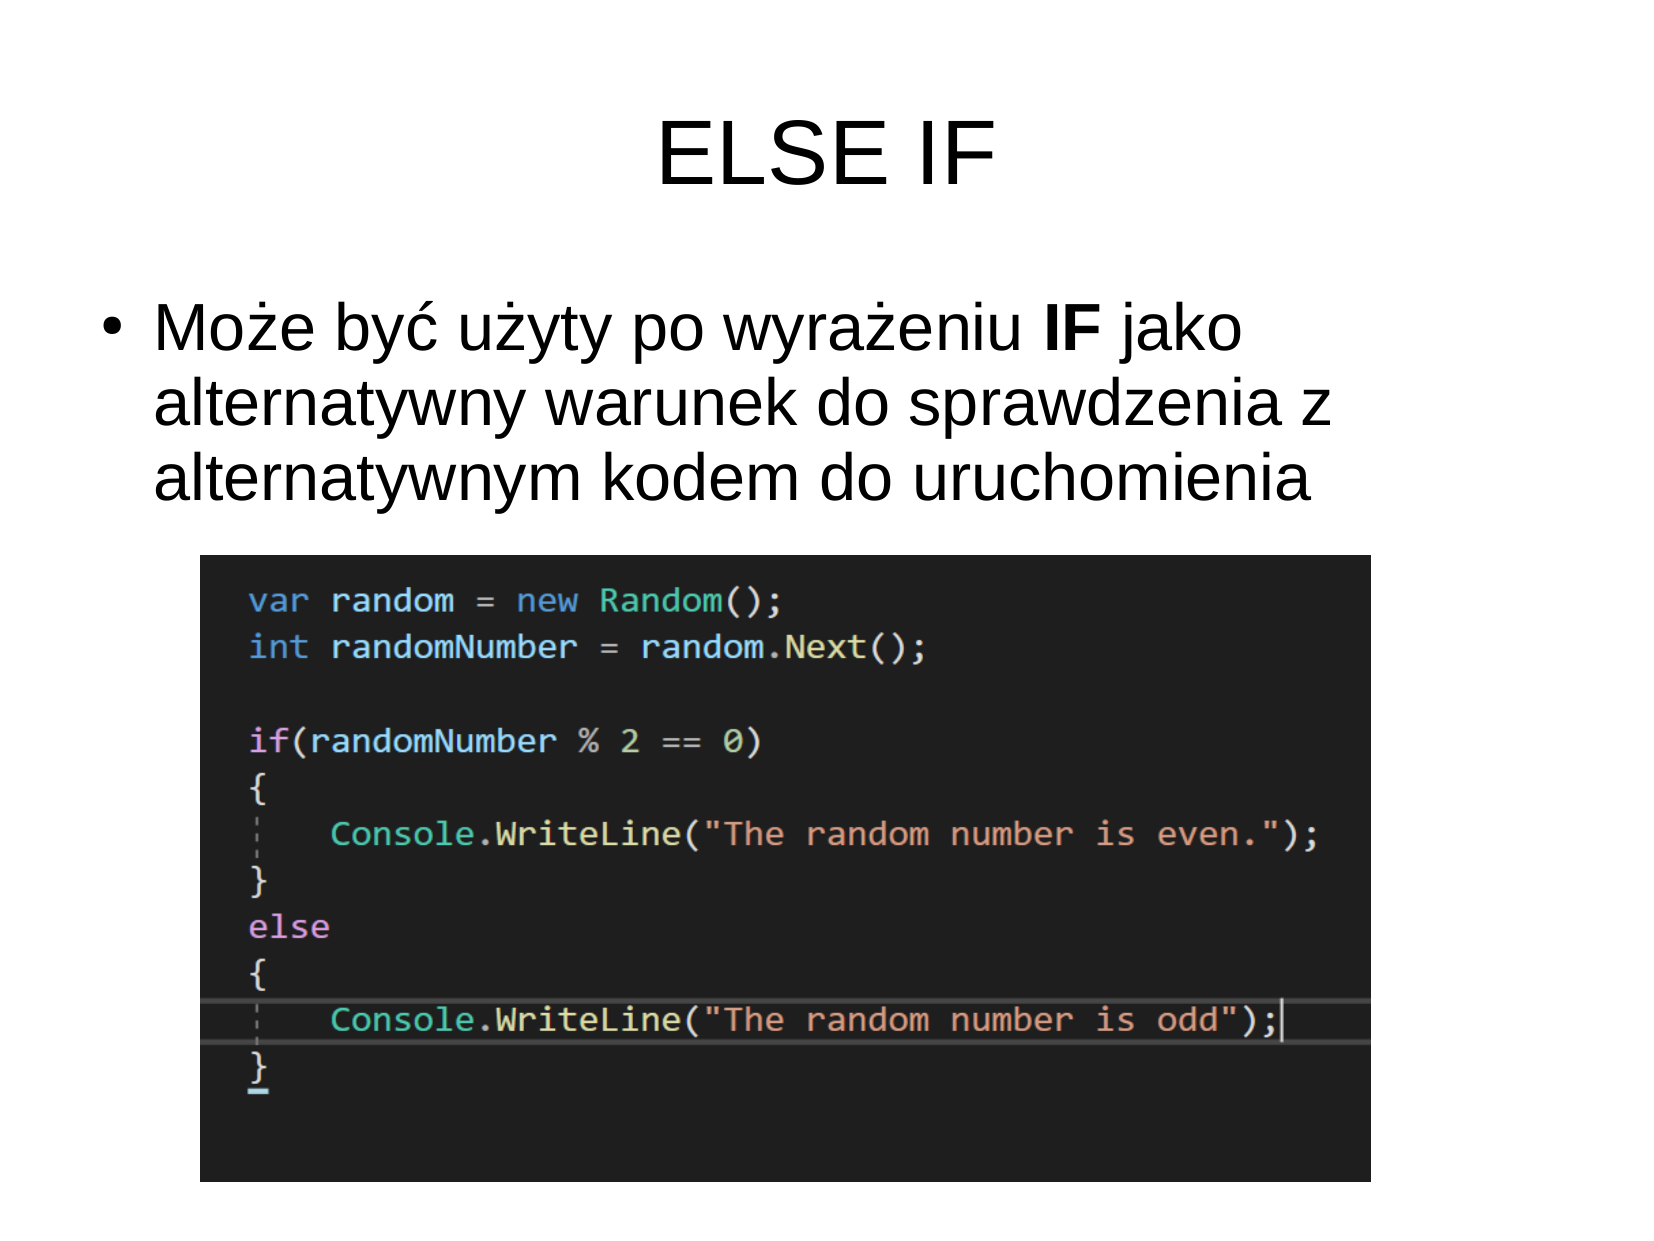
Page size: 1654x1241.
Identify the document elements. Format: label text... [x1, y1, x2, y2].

list Może być użyty po wyrażeniu IF jako alternatywny warunek do sprawdzenia z alternatywnym kodem do uruchomienia [82, 290, 1571, 1109]
picture [200, 555, 1371, 1182]
title ELSE IF [82, 49, 1571, 257]
